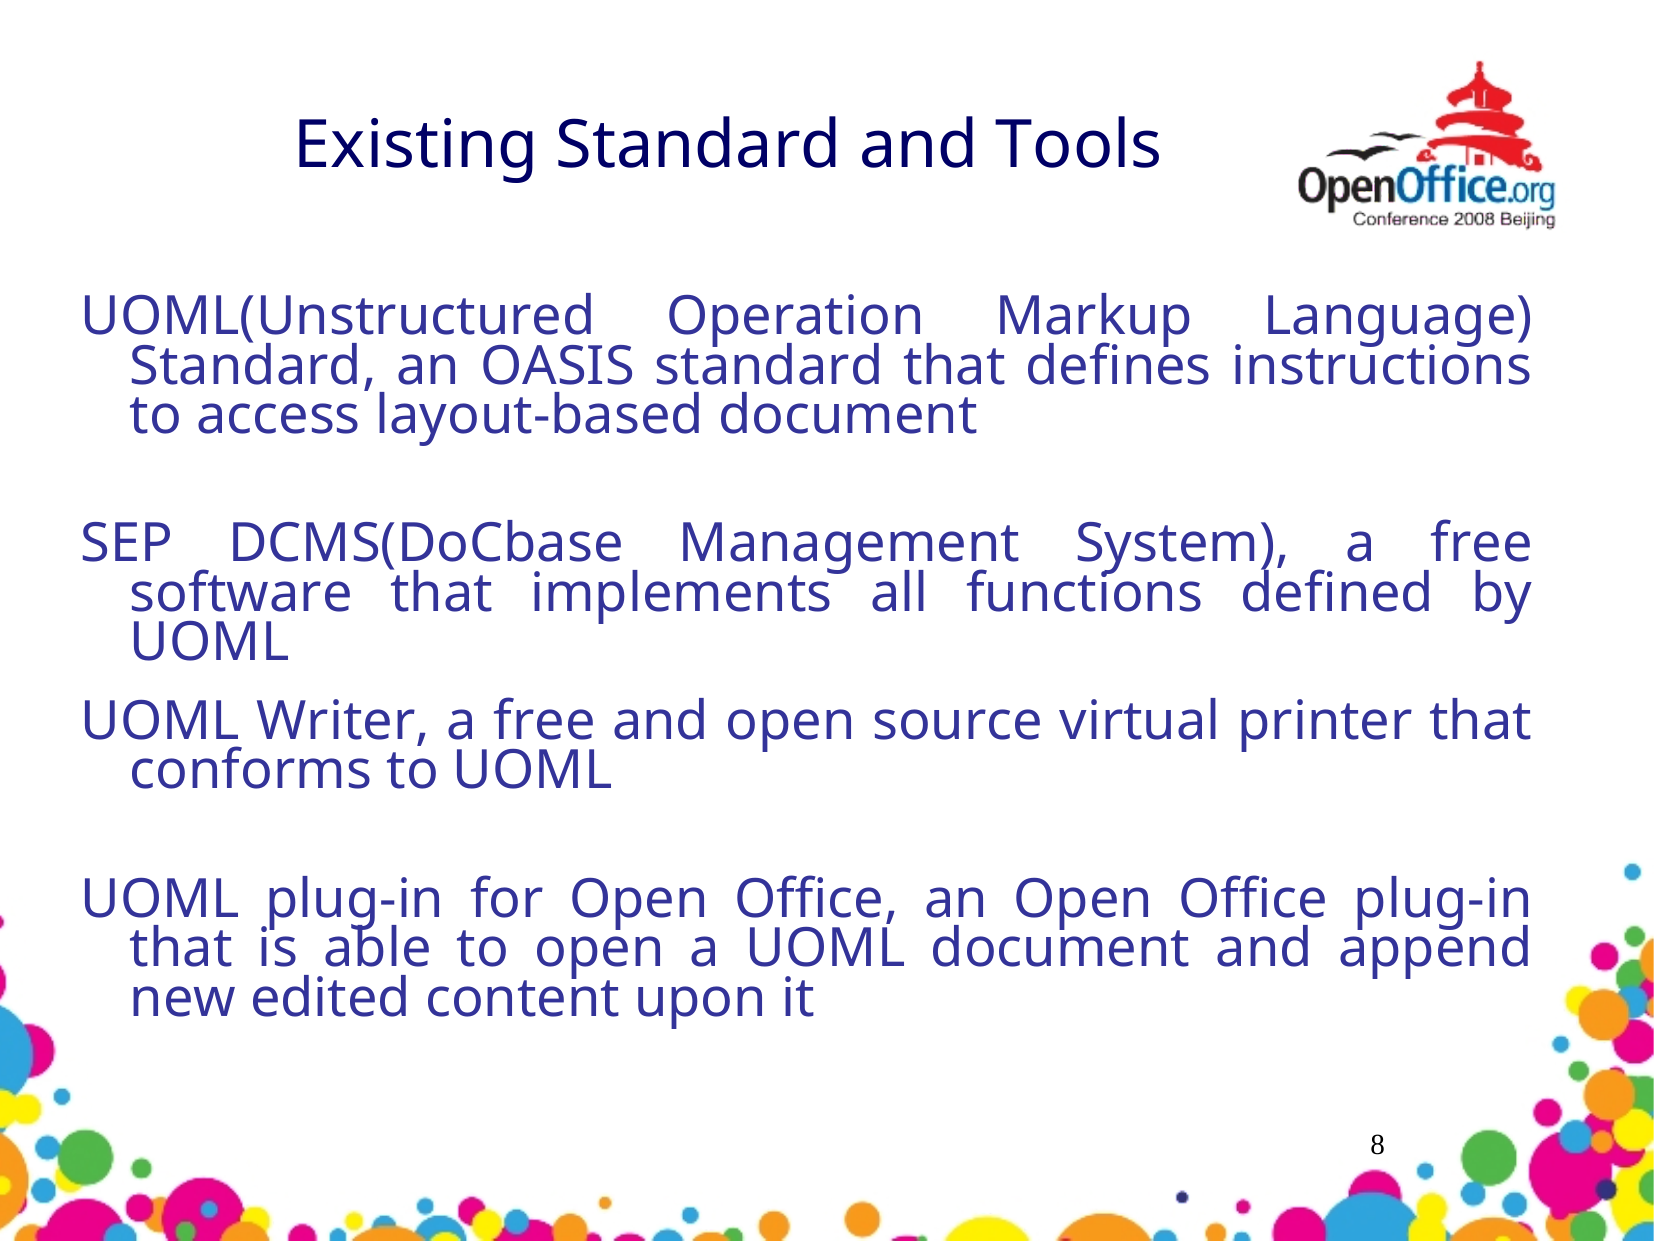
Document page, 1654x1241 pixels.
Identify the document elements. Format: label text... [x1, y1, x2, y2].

picture [0, 810, 1654, 1241]
picture [1285, 51, 1570, 250]
text_box UOML(Unstructured Operation Markup Language) Standard, an OASIS standard that defines instructions to access layout-based document SEP DCMS(DoCbase Management System), a free software that implements all functions defined by UOML UOML Writer, a free and open source virtual printer that conforms to UOML UOML plug-in for Open Office, an Open Office plug-in that is able to open a UOML document and append new edited content upon it [59, 295, 1535, 1084]
title Existing Standard and Tools [70, 100, 1369, 185]
